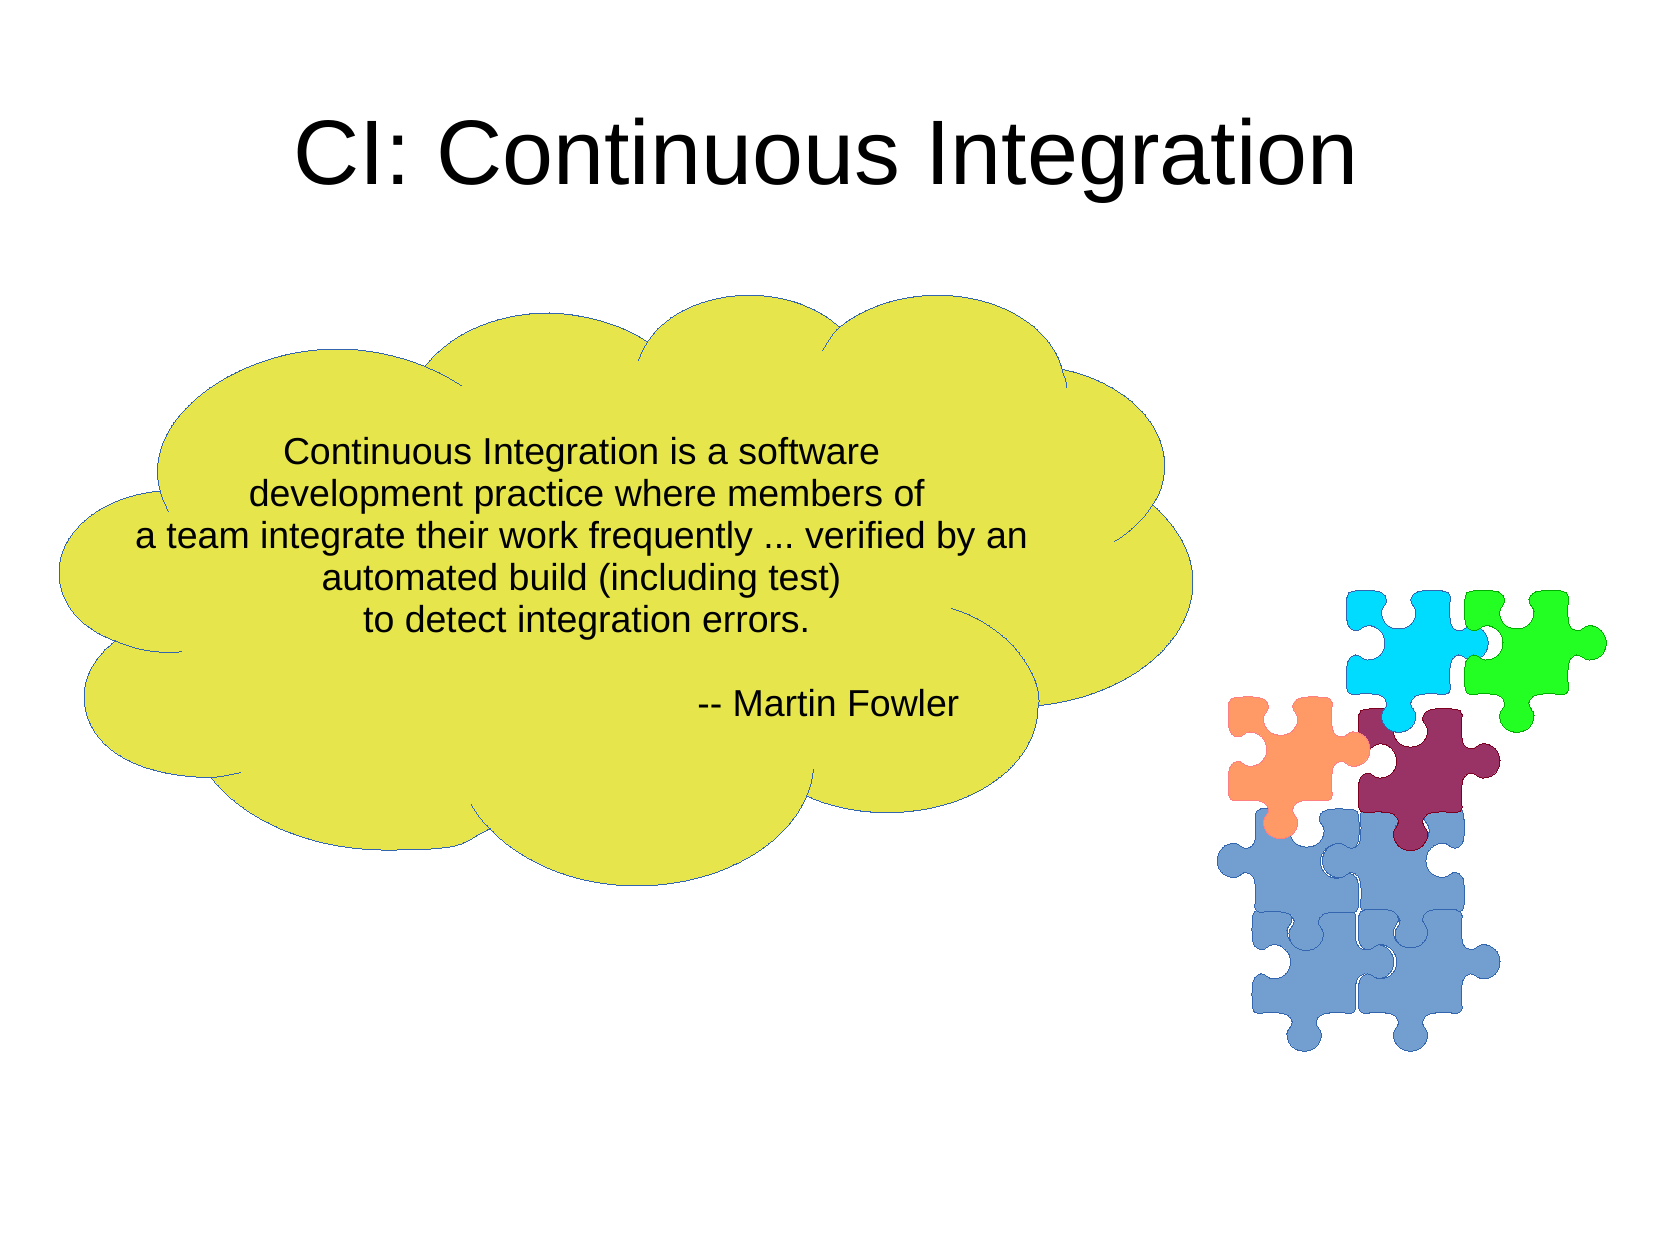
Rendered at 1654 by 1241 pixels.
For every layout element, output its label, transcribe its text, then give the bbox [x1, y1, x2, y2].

text_box [1217, 590, 1607, 1052]
title CI: Continuous Integration [82, 49, 1571, 257]
text_box Continuous Integration is a software development practice where members of a team integrate their work frequently ... verified by an automated build (including test) to detect integration errors. -- Martin Fowler [59, 295, 1193, 886]
